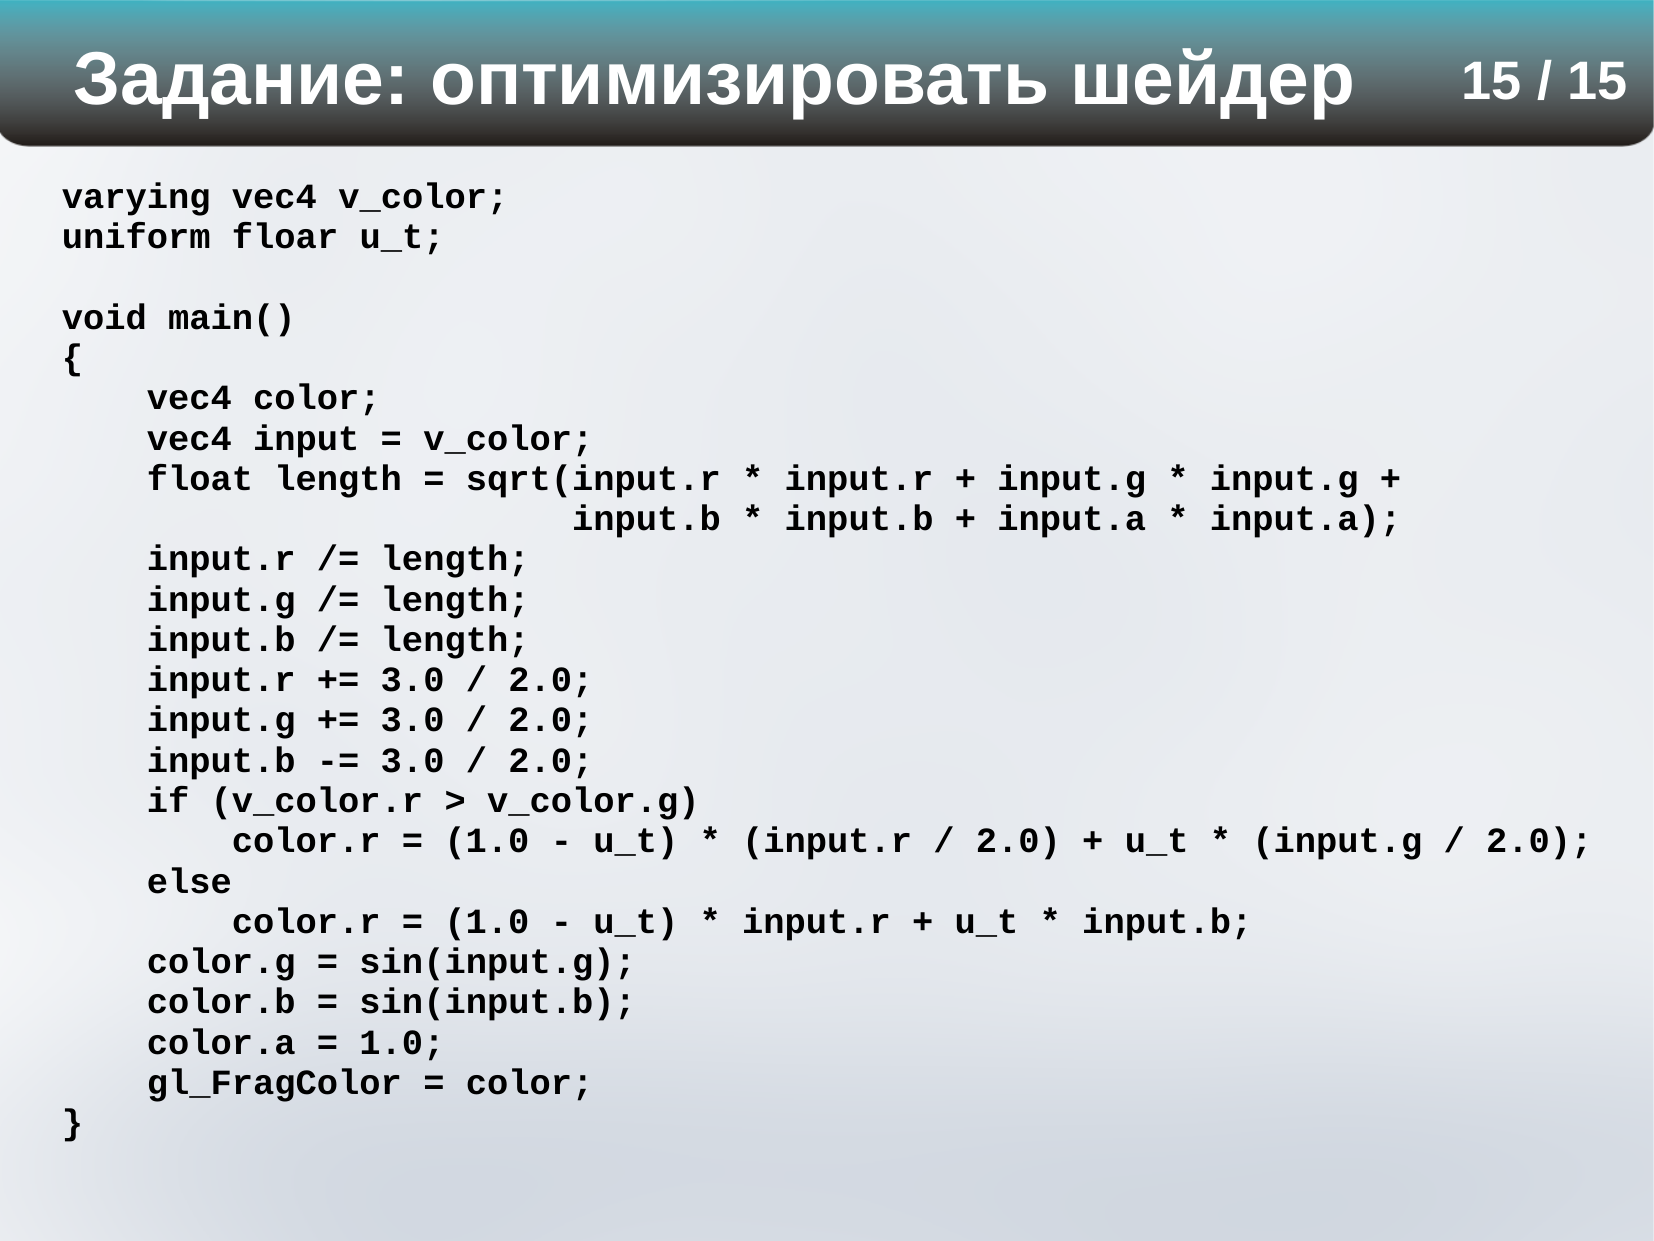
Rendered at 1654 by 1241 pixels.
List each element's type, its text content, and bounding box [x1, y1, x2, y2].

picture [0, 0, 1654, 1241]
text_box Задание: оптимизировать шейдер [59, 29, 1418, 129]
text_box varying vec4 v_color; uniform floar u_t; void main() { vec4 color; vec4 input = v_color; float length = sqrt(input.r * input.r + input.g * input.g + input.b * input.b + input.a * input.a); input.r /= length; input.g /= length; input.b /= length; input.r += 3.0 / 2.0; input.g += 3.0 / 2.0; input.b -= 3.0 / 2.0; if (v_color.r > v_color.g) color.r = (1.0 - u_t) * (input.r / 2.0) + u_t * (input.g / 2.0); else color.r = (1.0 - u_t) * input.r + u_t * input.b; color.g = sin(input.g); color.b = sin(input.b); color.a = 1.0; gl_FragColor = color; } [47, 171, 1630, 1153]
text_box <номер> / 15 [1446, 42, 1654, 179]
